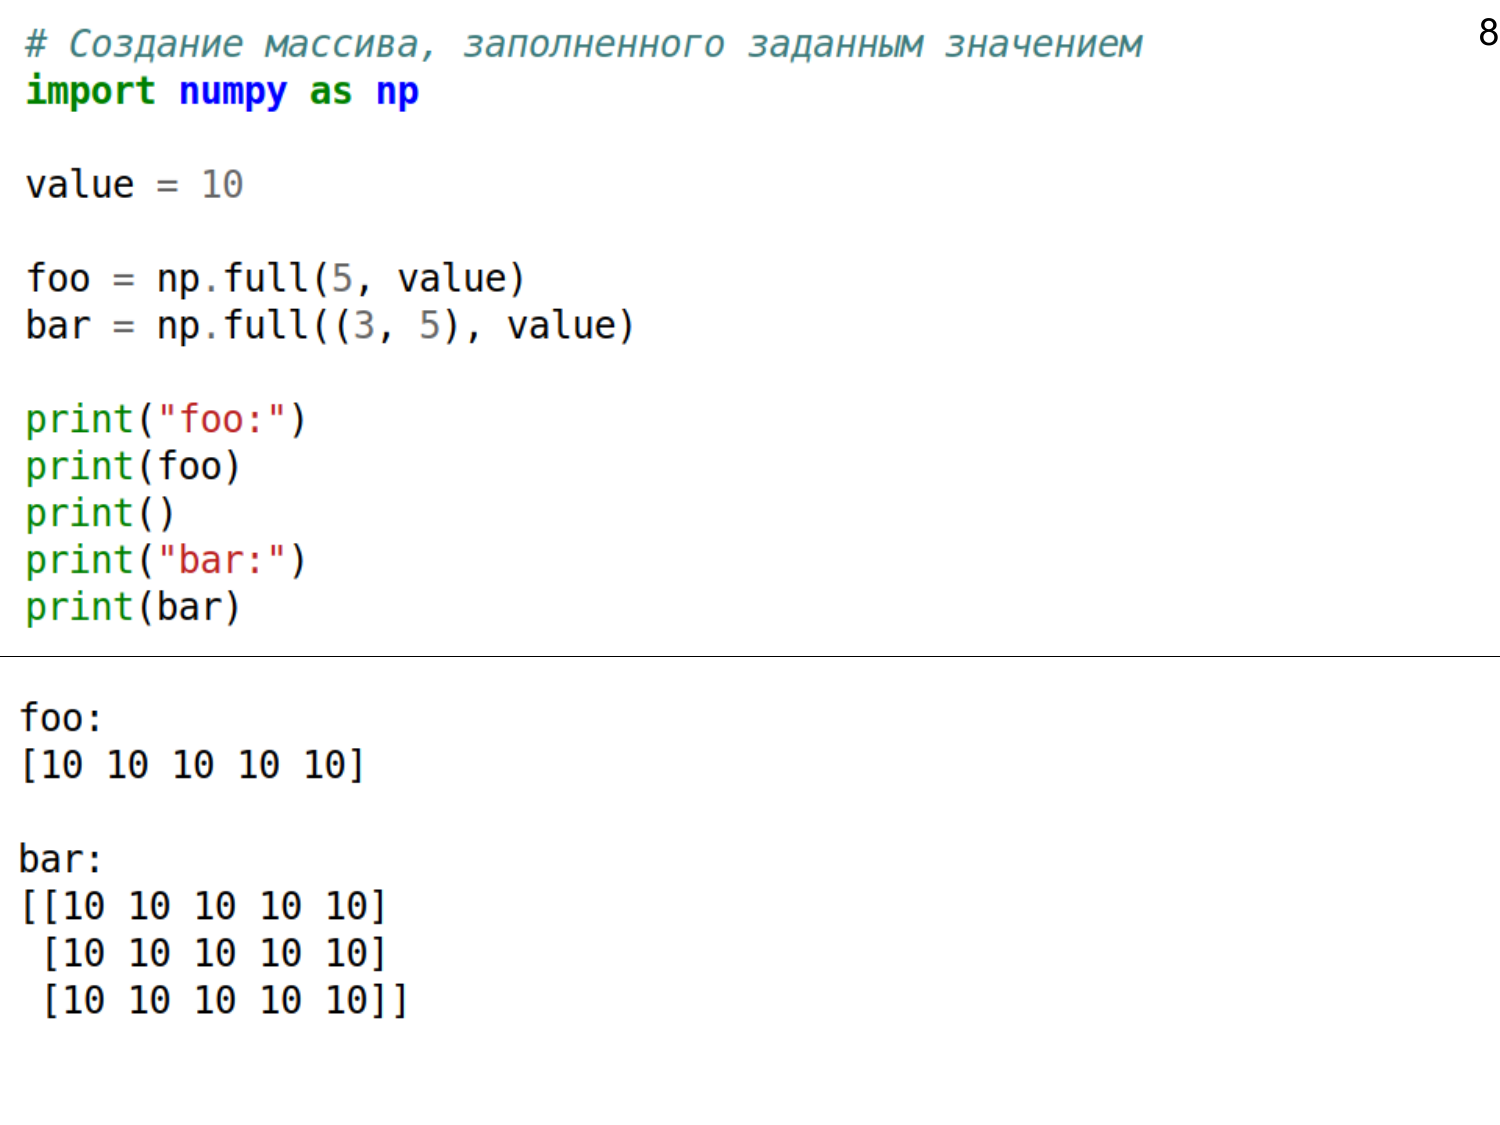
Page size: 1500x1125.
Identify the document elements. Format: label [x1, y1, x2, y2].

picture [10, 689, 418, 1031]
picture [11, 15, 1157, 639]
